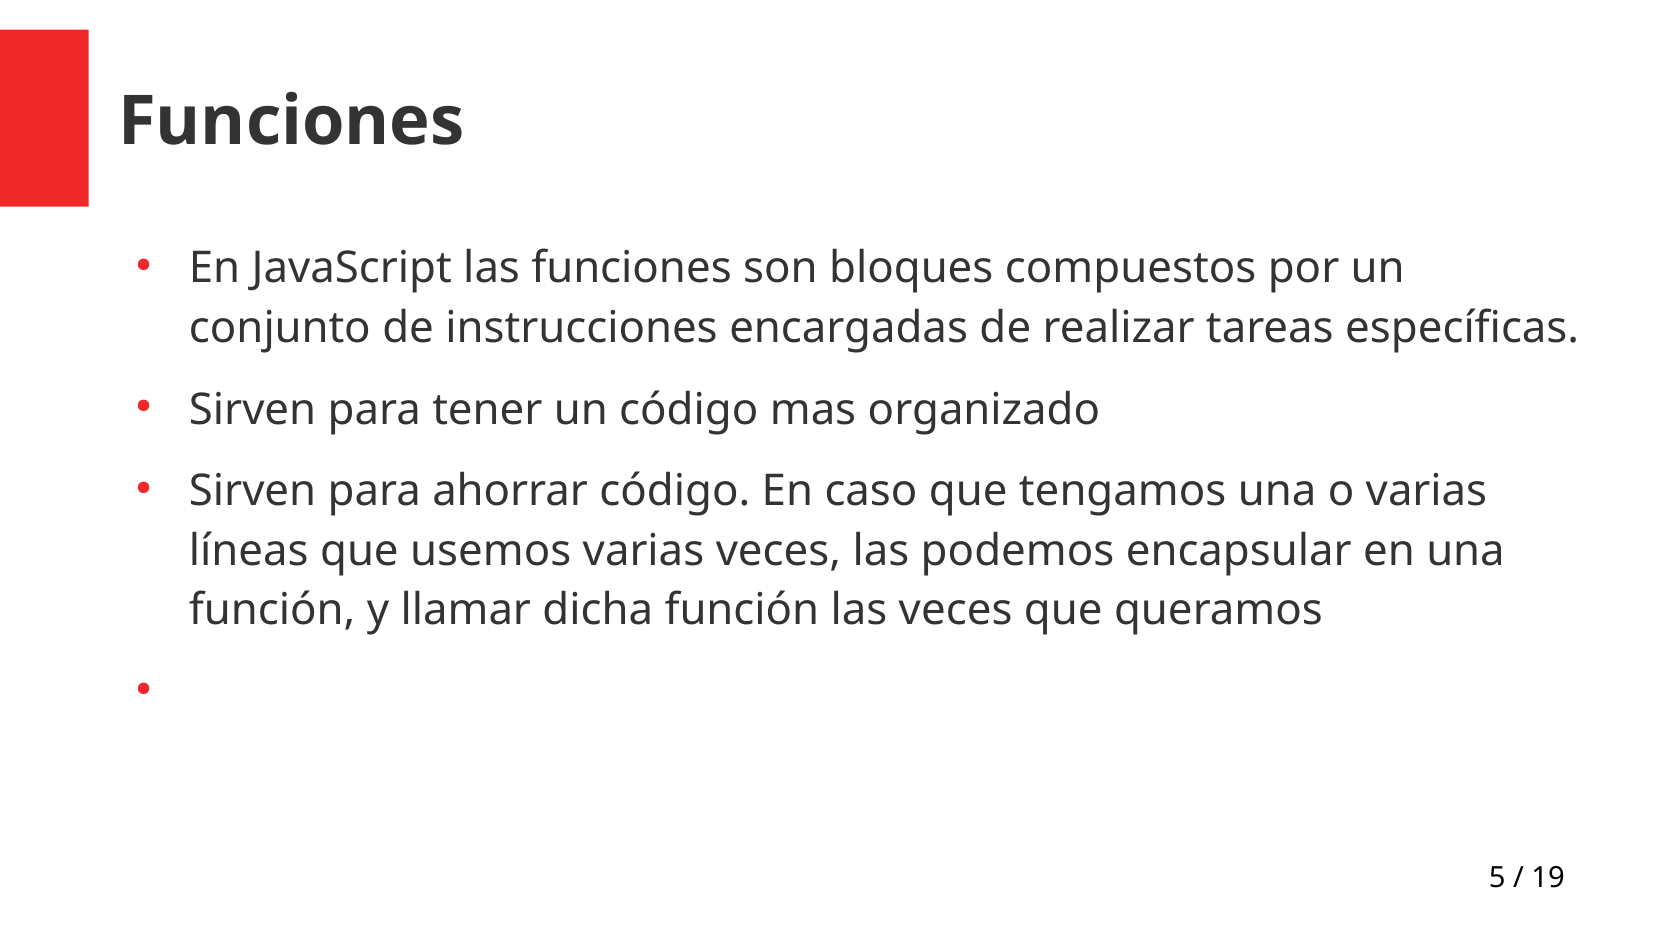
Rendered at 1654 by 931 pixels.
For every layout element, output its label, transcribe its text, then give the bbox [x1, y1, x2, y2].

list En JavaScript las funciones son bloques compuestos por un conjunto de instrucciones encargadas de realizar tareas específicas. Sirven para tener un código mas organizado Sirven para ahorrar código. En caso que tengamos una o varias líneas que usemos varias veces, las podemos encapsular en una función, y llamar dicha función las veces que queramos [118, 236, 1595, 798]
title Funciones [118, 29, 1595, 207]
